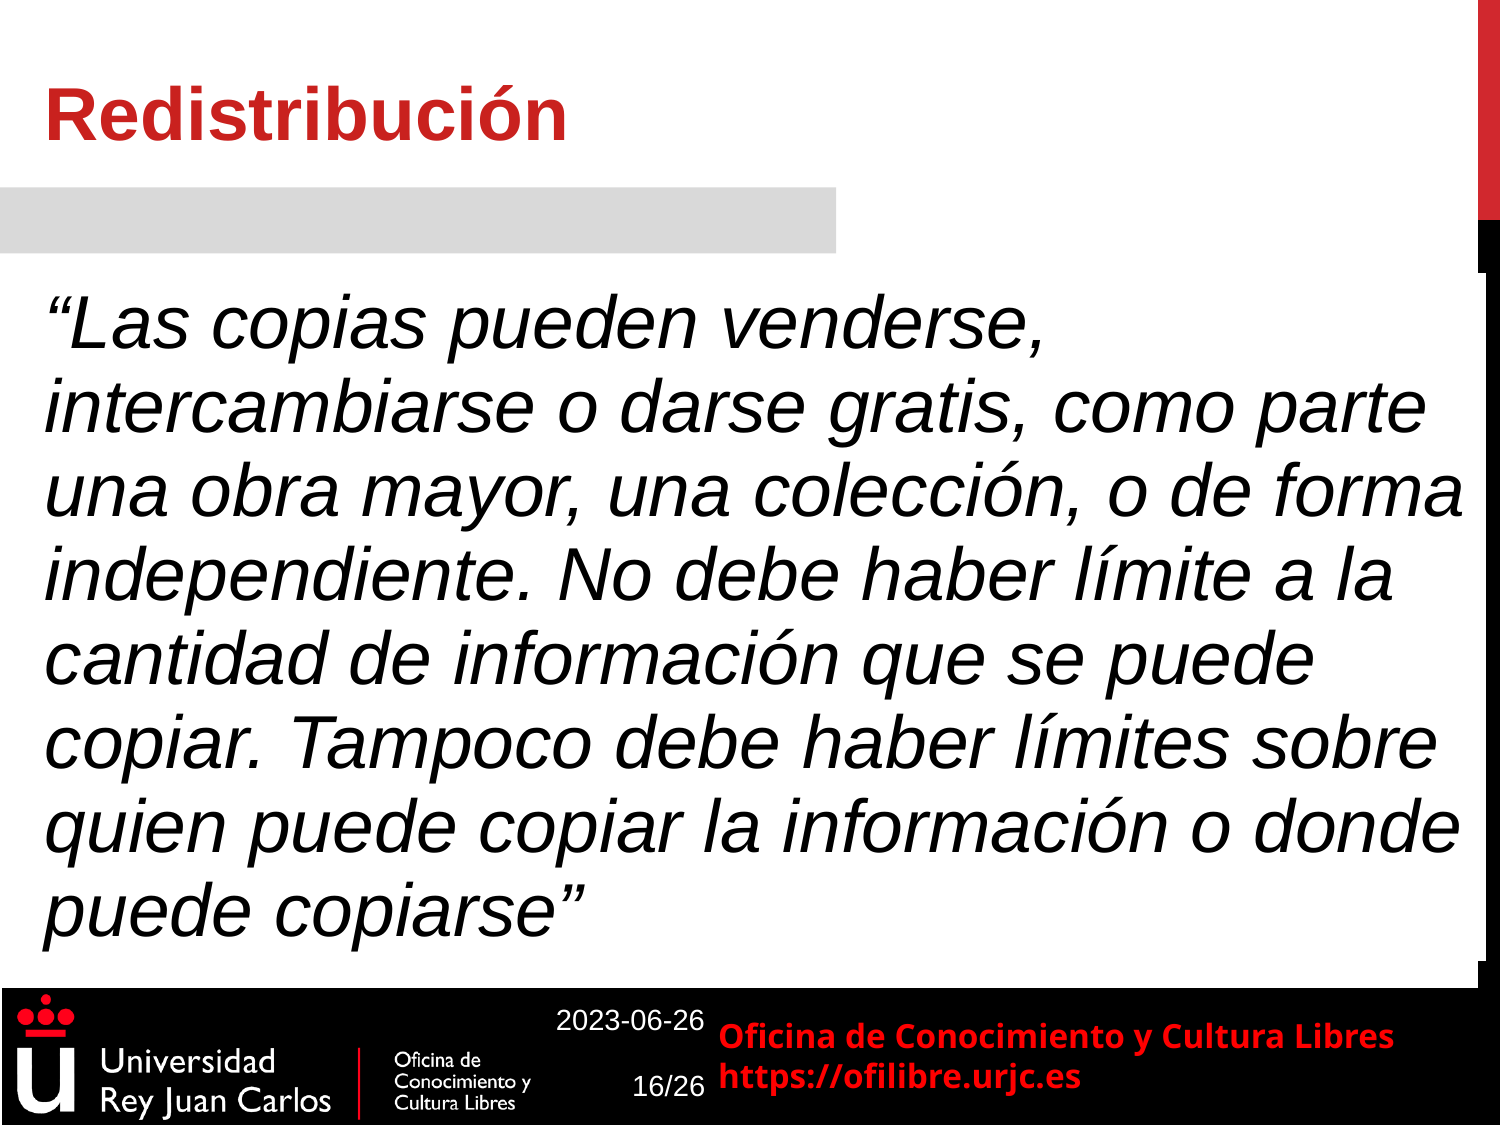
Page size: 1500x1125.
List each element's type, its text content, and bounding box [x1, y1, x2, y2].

text_box “Las copias pueden venderse, intercambiarse o darse gratis, como parte una obra mayor, una colección, o de forma independiente. No debe haber límite a la cantidad de información que se puede copiar. Tampoco debe haber límites sobre quien puede copiar la información o donde puede copiarse” [30, 273, 1486, 961]
picture [17, 994, 531, 1120]
text_box Redistribución [30, 64, 1306, 248]
title [75, 7, 1425, 196]
